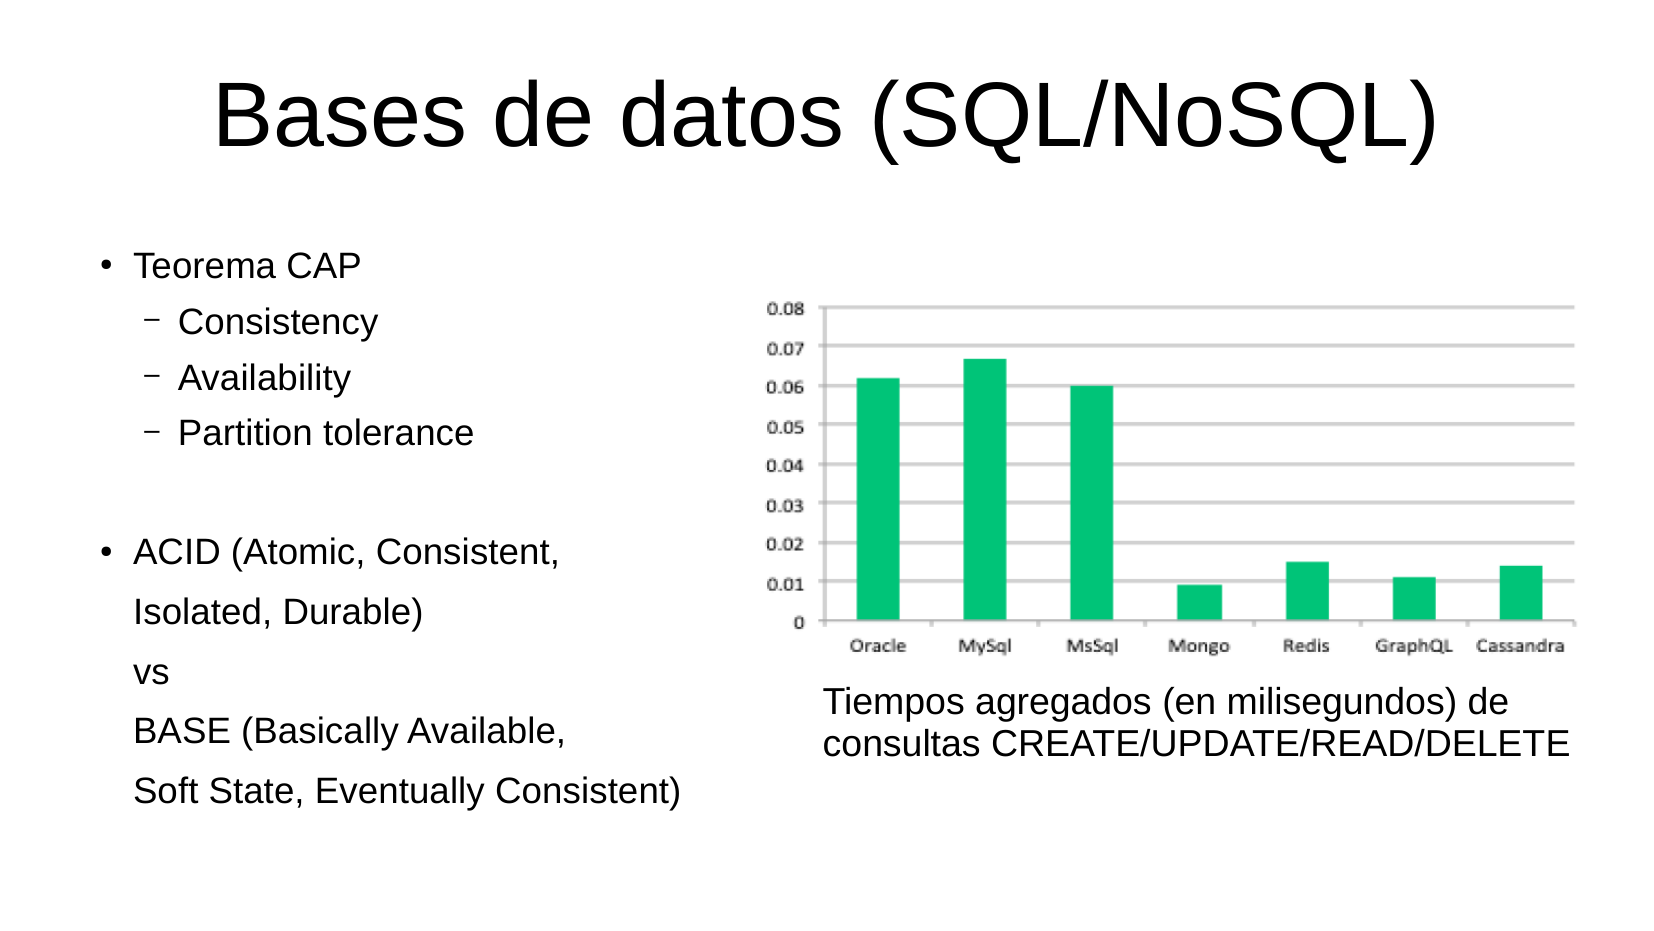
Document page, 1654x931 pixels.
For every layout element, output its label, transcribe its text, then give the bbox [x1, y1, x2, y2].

title Bases de datos (SQL/NoSQL) [82, 37, 1571, 193]
picture [753, 288, 1585, 664]
list Teorema CAP Consistency Availability Partition tolerance ACID (Atomic, Consistent, Isolated, Durable) vs BASE (Basically Available, Soft State, Eventually Consistent) [88, 185, 814, 817]
list Tiempos agregados (en milisegundos) de consultas CREATE/UPDATE/READ/DELETE [751, 680, 1654, 797]
